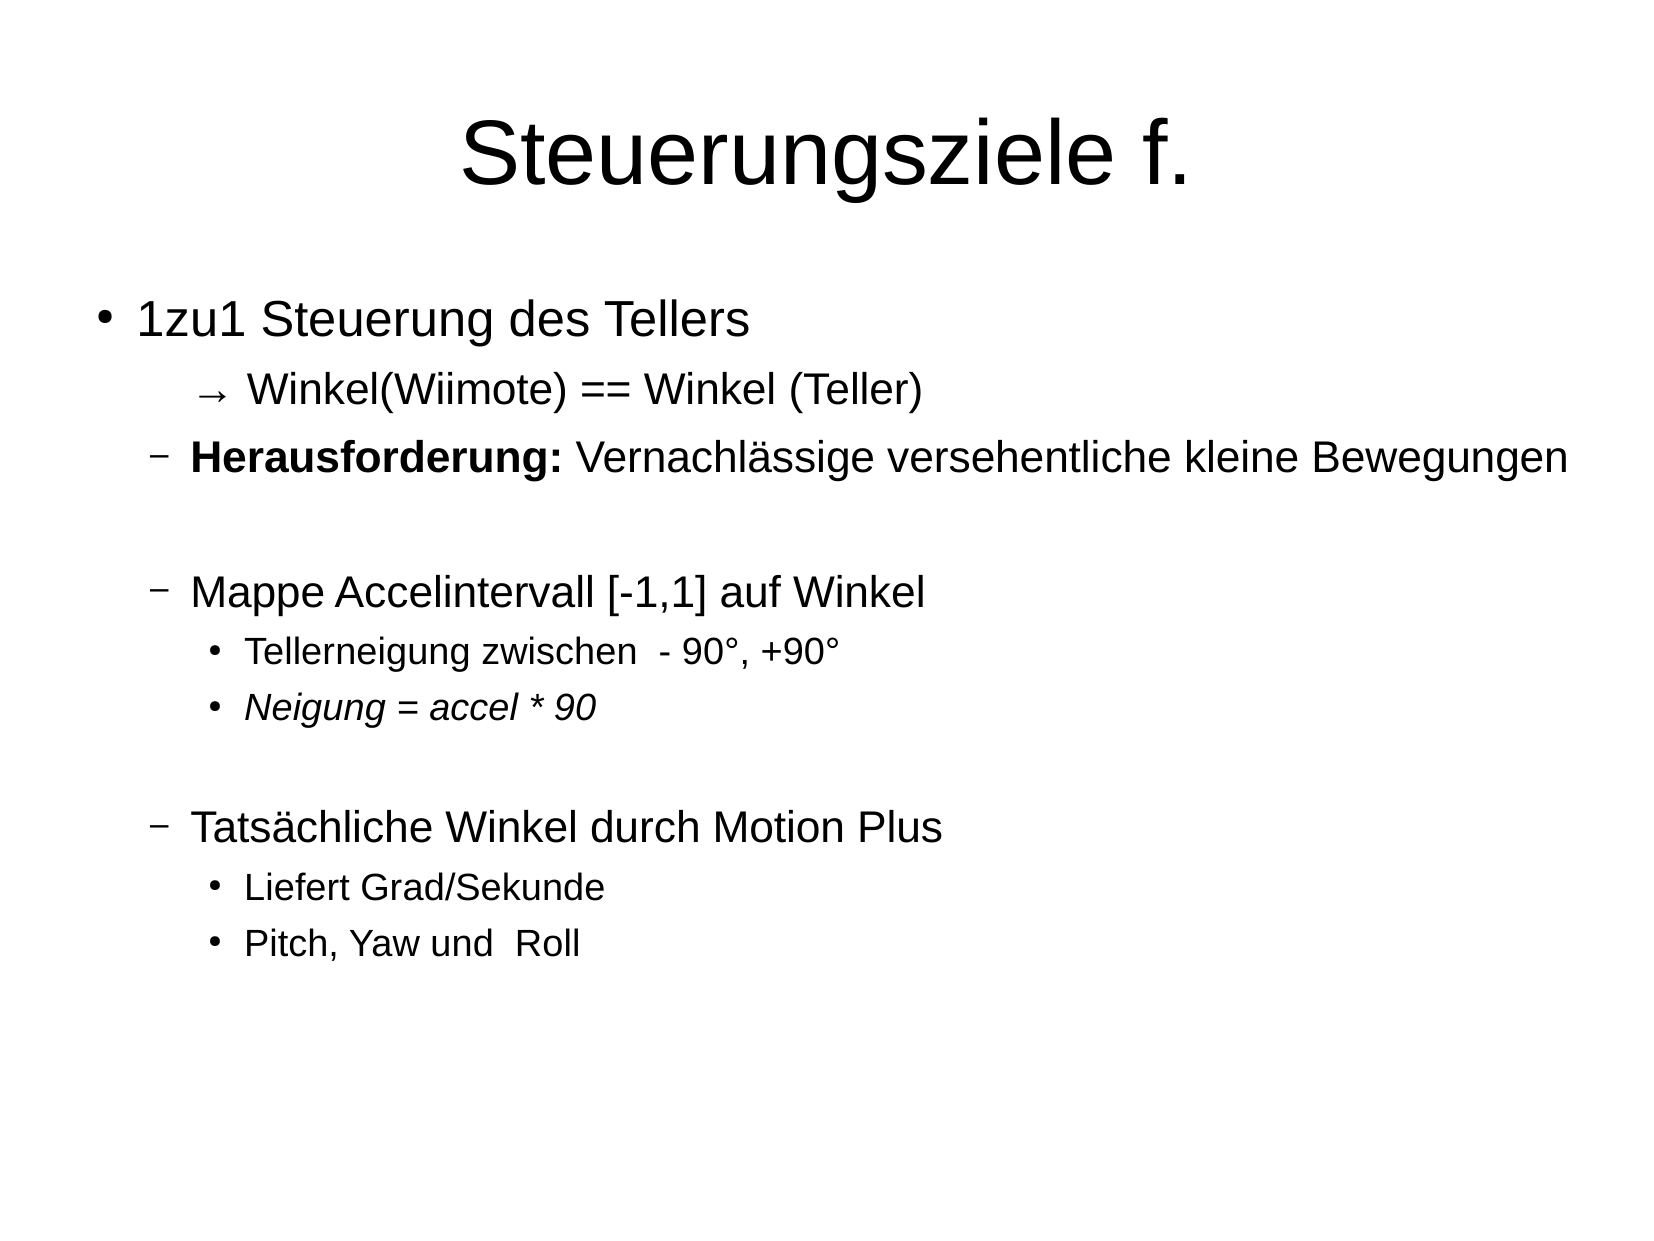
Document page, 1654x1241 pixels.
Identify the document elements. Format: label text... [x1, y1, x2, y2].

title Steuerungsziele f. [82, 49, 1571, 257]
list 1zu1 Steuerung des Tellers → Winkel(Wiimote) == Winkel (Teller) Herausforderung: Vernachlässige versehentliche kleine Bewegungen Mappe Accelintervall [-1,1] auf Winkel Tellerneigung zwischen - 90°, +90° Neigung = accel * 90 Tatsächliche Winkel durch Motion Plus Liefert Grad/Sekunde Pitch, Yaw und Roll [82, 290, 1571, 1010]
